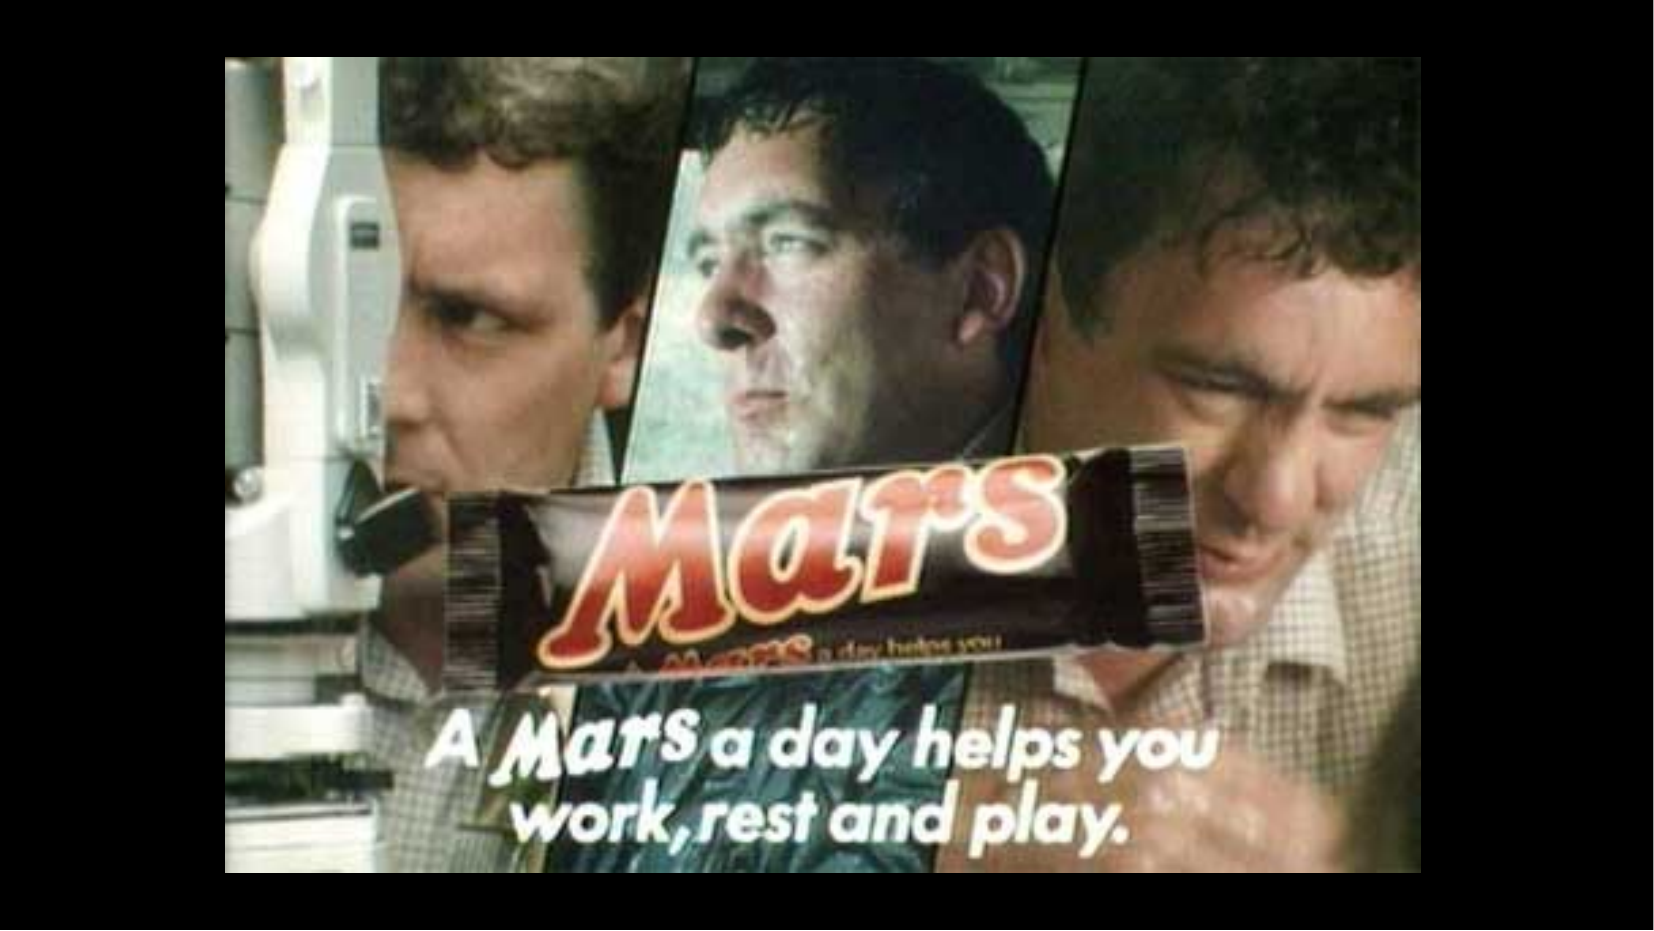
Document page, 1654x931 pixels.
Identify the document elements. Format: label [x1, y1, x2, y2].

picture [225, 57, 1421, 873]
